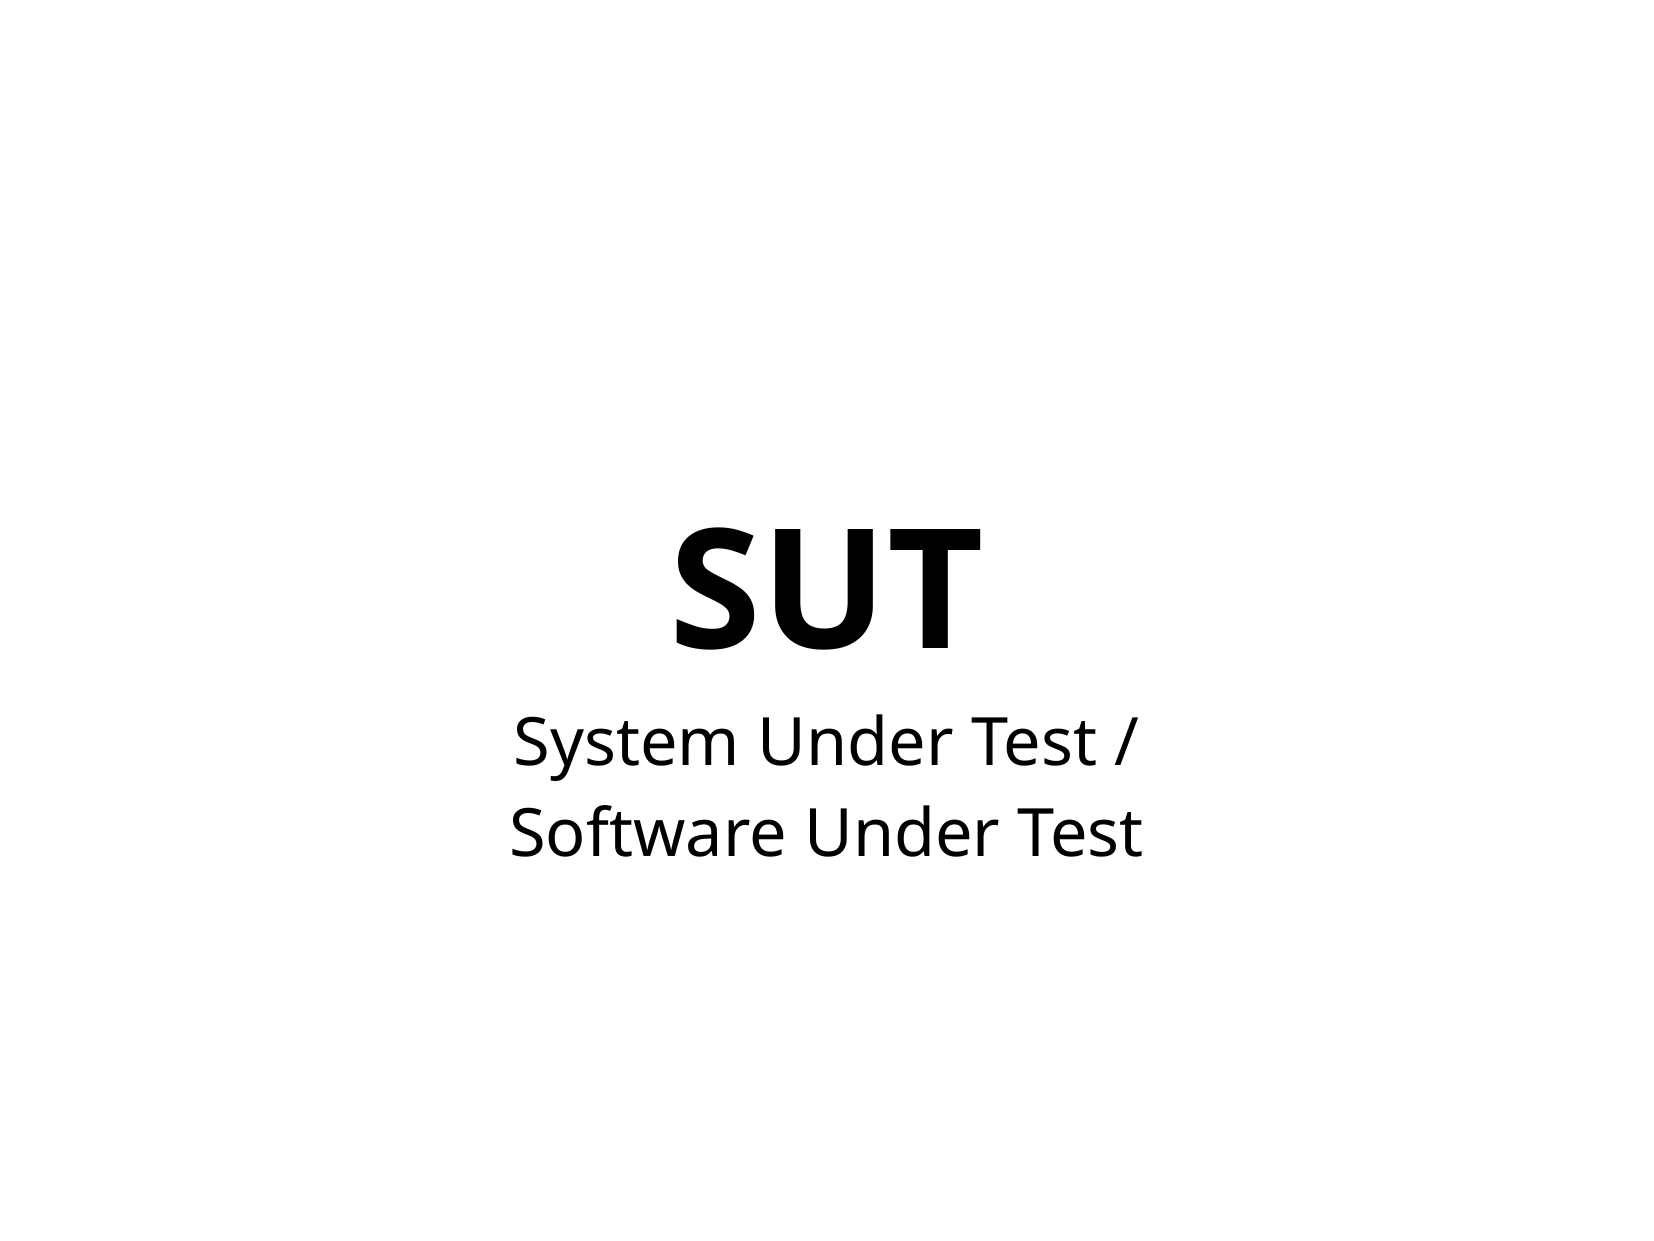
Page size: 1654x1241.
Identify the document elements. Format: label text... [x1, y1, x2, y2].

title SUT [82, 487, 1571, 681]
title System Under Test / Software Under Test [82, 688, 1571, 881]
